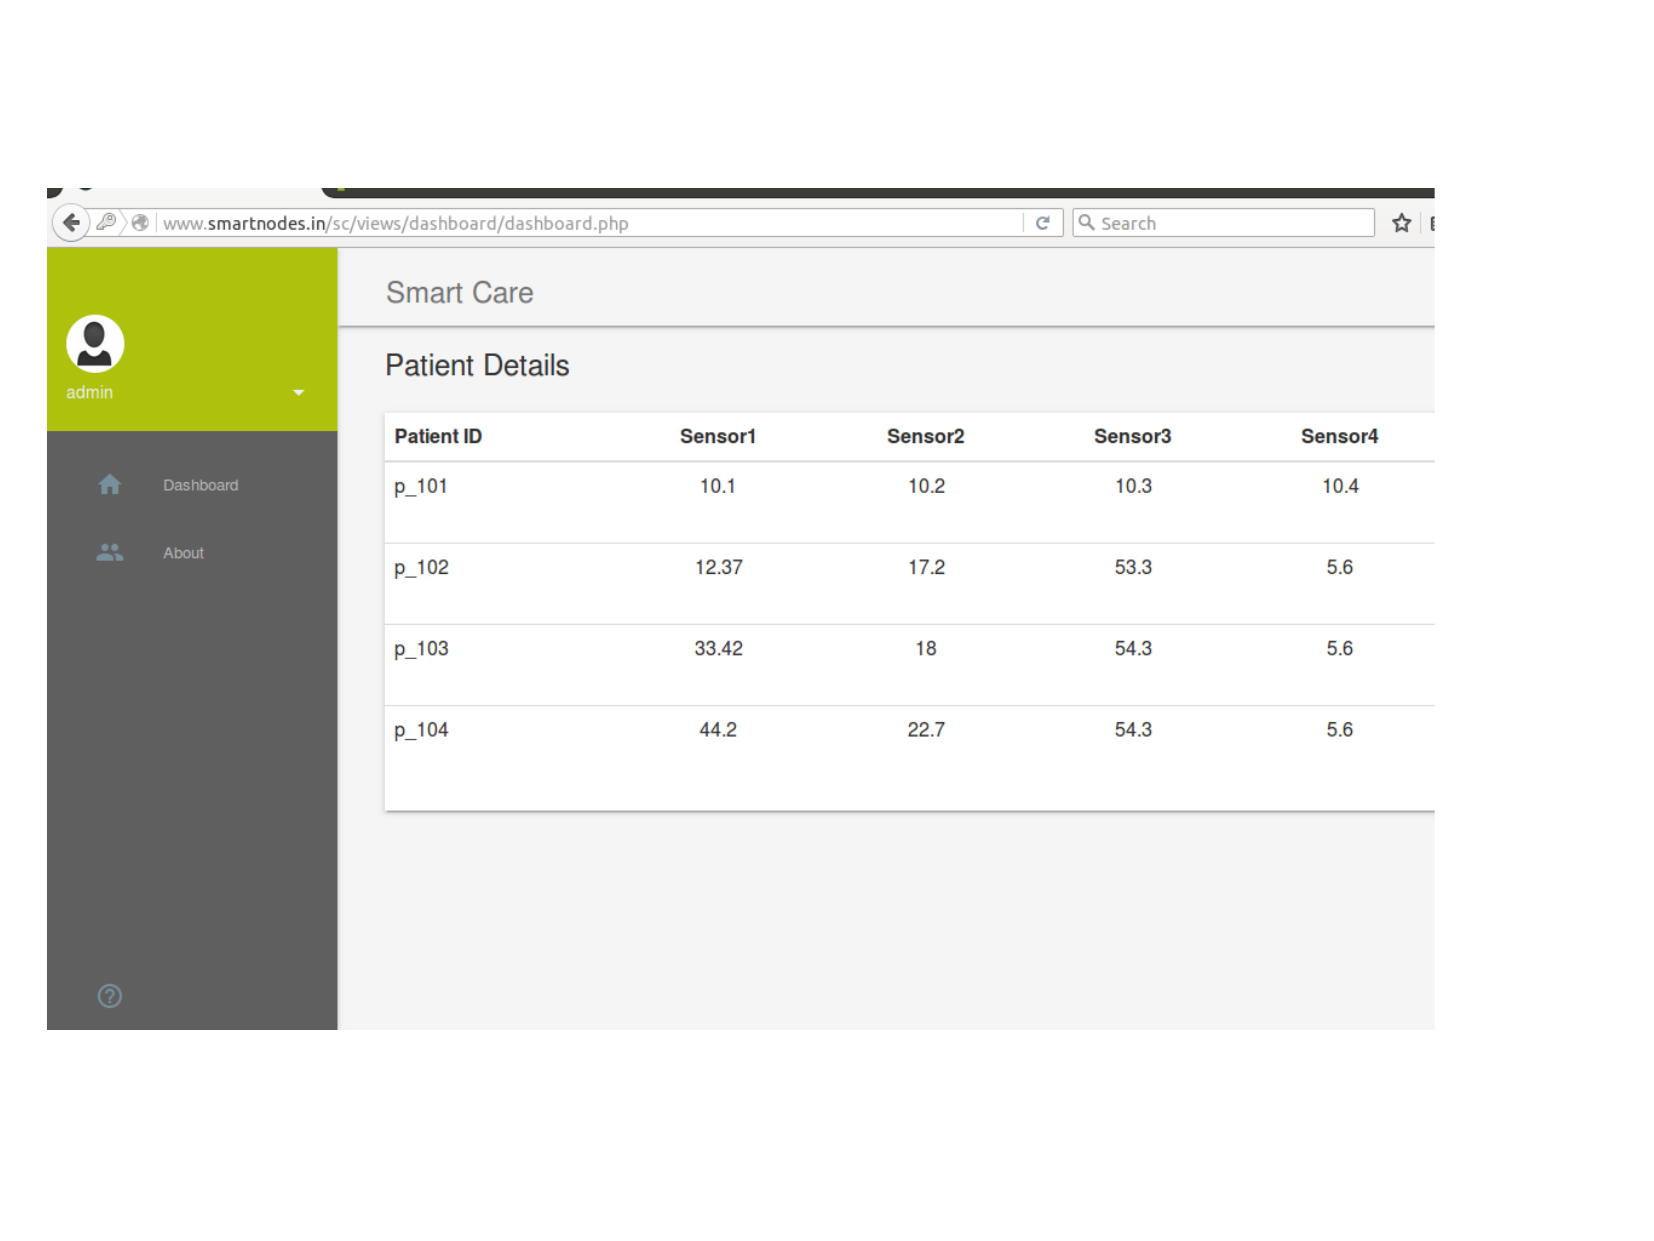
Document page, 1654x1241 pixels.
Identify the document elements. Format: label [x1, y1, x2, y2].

picture [47, 188, 1435, 1030]
